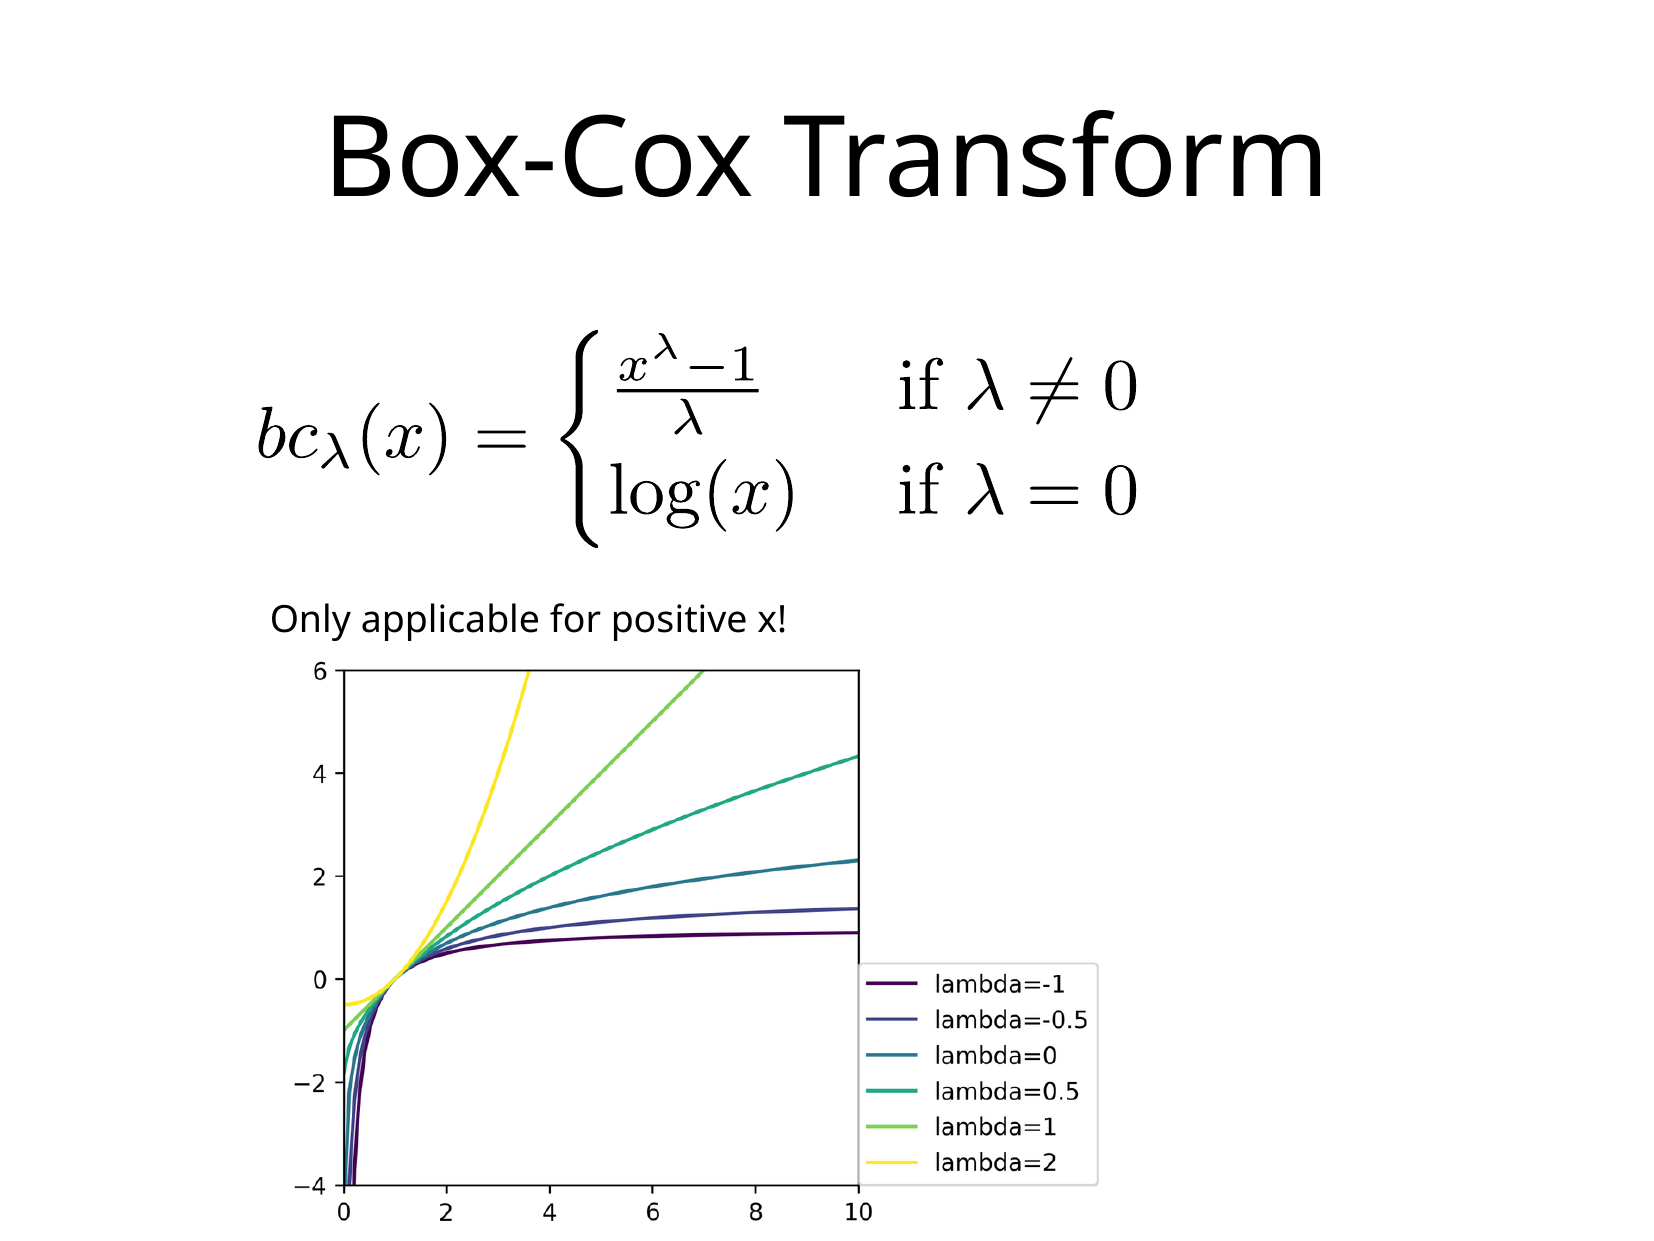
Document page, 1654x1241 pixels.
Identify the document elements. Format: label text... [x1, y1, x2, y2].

text_box [255, 330, 1139, 549]
text_box Only applicable for positive x! [255, 585, 1246, 638]
title Box-Cox Transform [82, 49, 1571, 257]
picture [278, 647, 1111, 1231]
